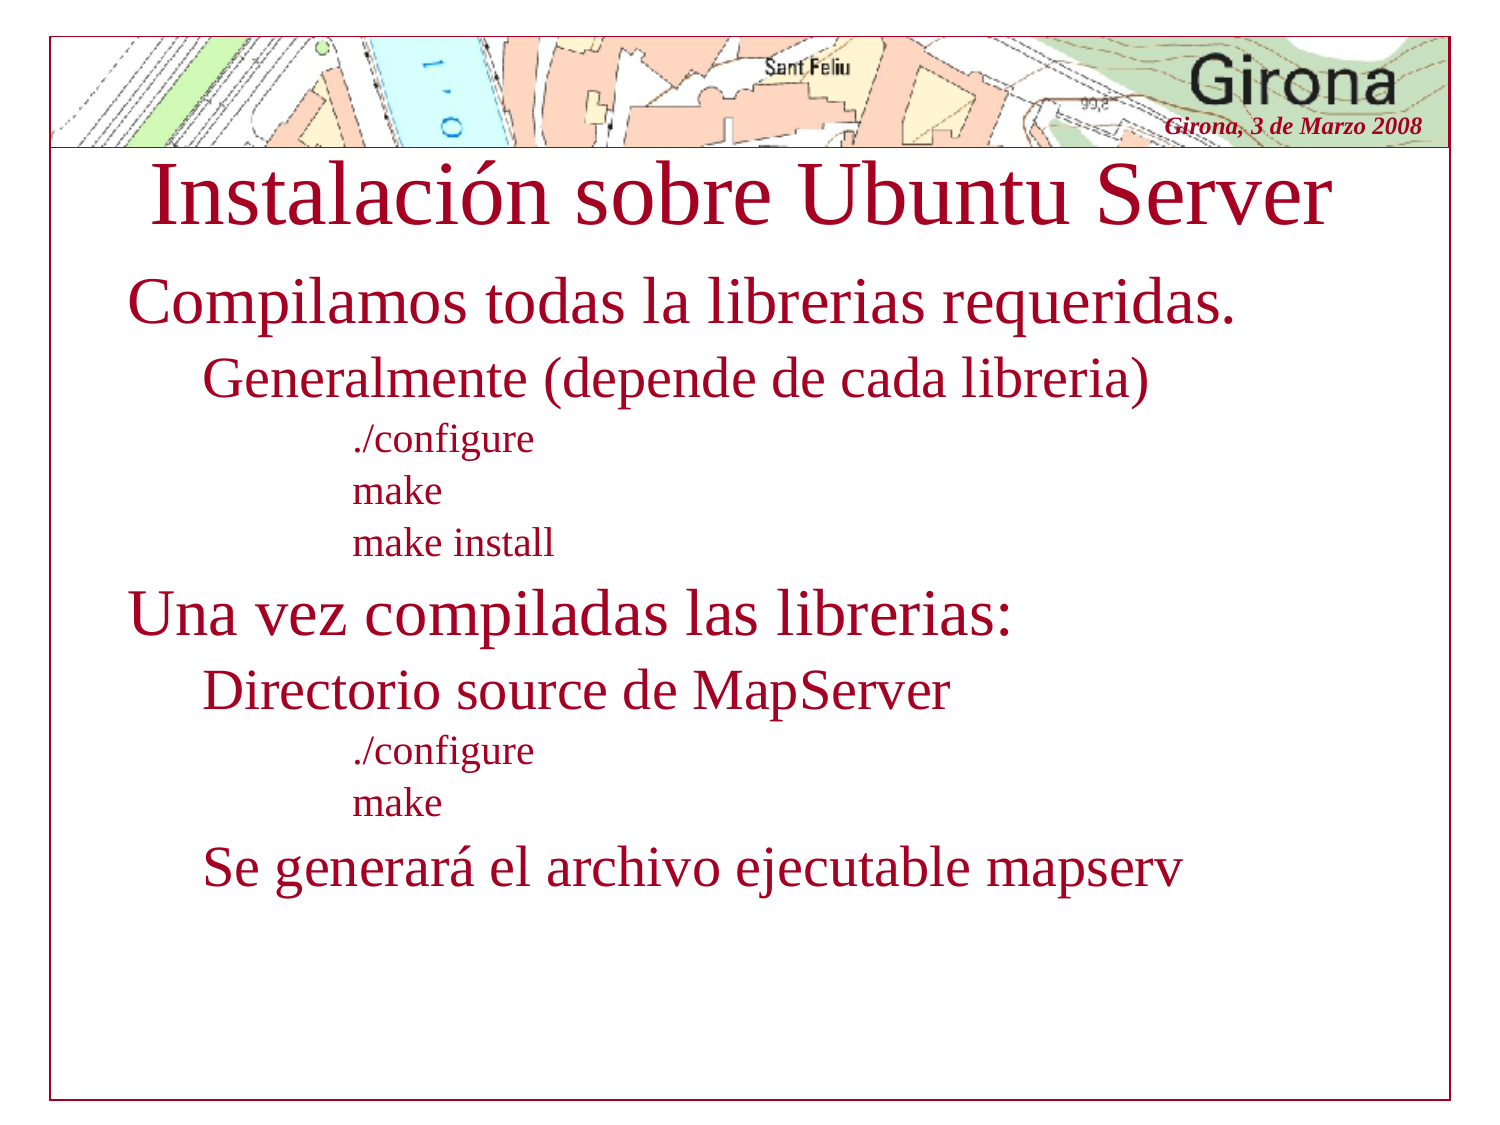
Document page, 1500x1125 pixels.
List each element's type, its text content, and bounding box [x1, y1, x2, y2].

picture [1338, 124, 1348, 131]
title Instalación sobre Ubuntu Server [111, 131, 1374, 257]
picture [1310, 120, 1316, 131]
list Compilamos todas la librerias requeridas. Generalmente (depende de cada libreria) ./configure make make install Una vez compiladas las librerias: Directorio source de MapServer ./configure make Se generará el archivo ejecutable mapserv [112, 262, 1388, 1001]
picture [51, 37, 1448, 147]
